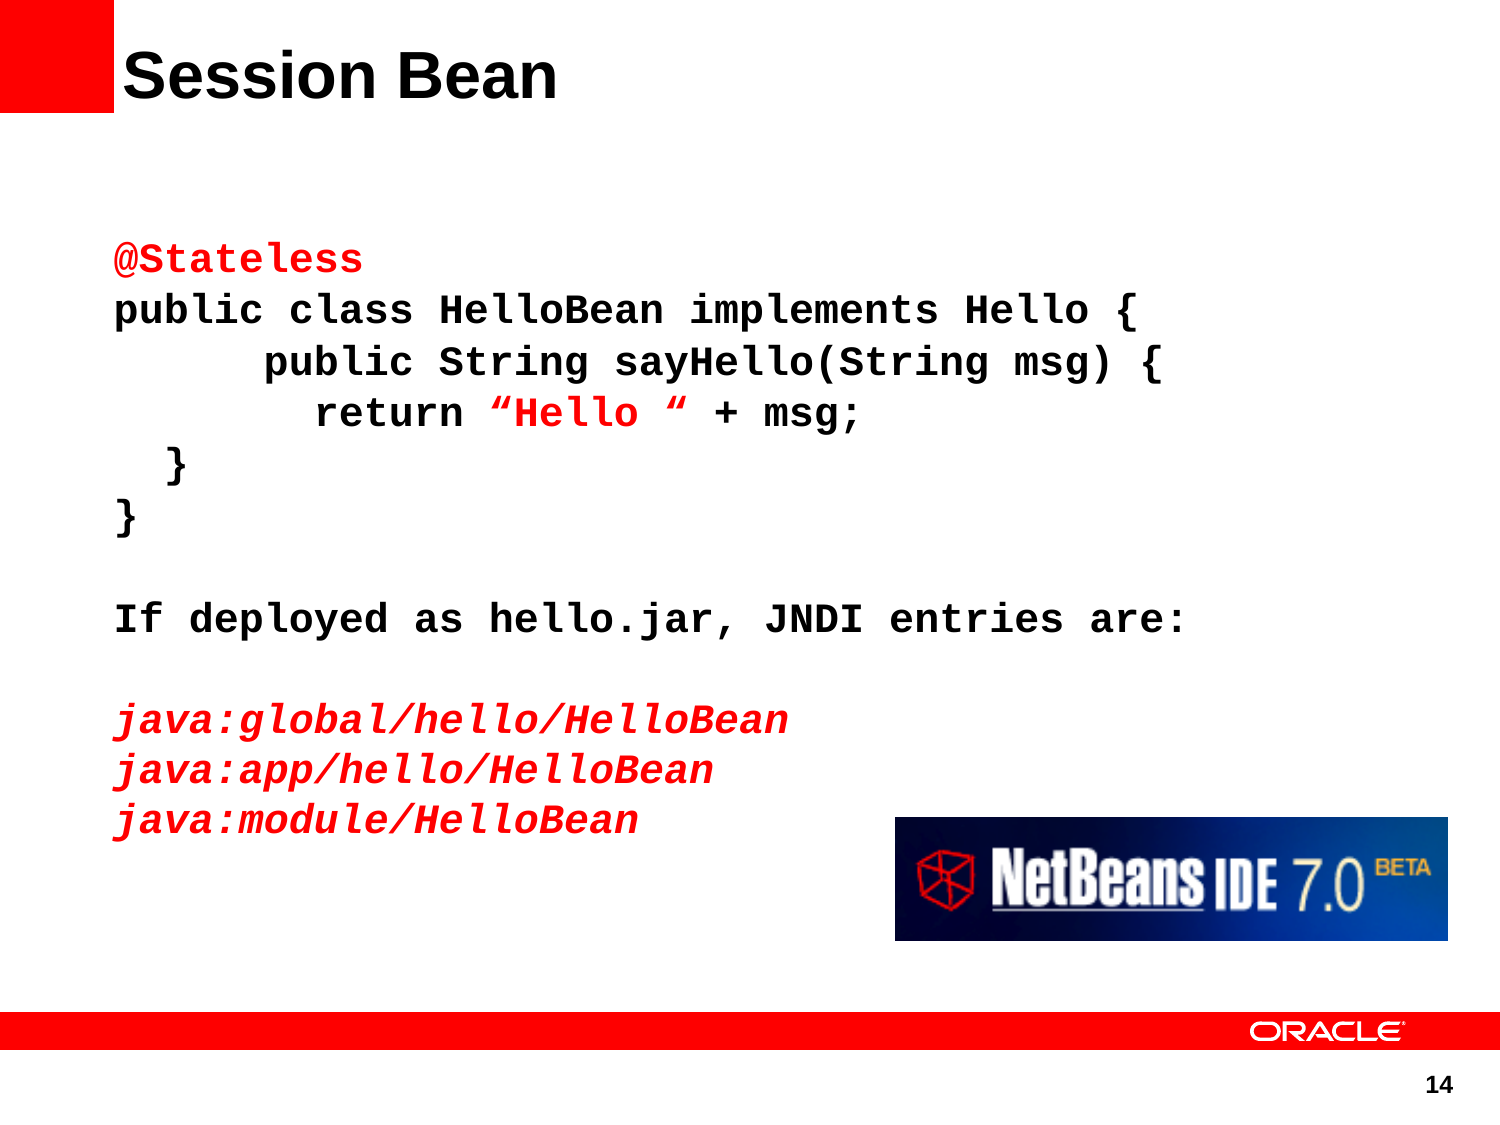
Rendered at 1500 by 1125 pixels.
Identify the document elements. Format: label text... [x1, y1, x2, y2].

title Session Bean [122, 37, 1382, 186]
text_box @Stateless public class HelloBean implements Hello { public String sayHello(String msg) { return “Hello “ + msg; } } If deployed as hello.jar, JNDI entries are: java:global/hello/HelloBean java:app/hello/HelloBean java:module/HelloBean [113, 228, 1299, 788]
picture [0, 0, 114, 113]
picture [895, 817, 1448, 941]
picture [0, 1012, 1500, 1050]
